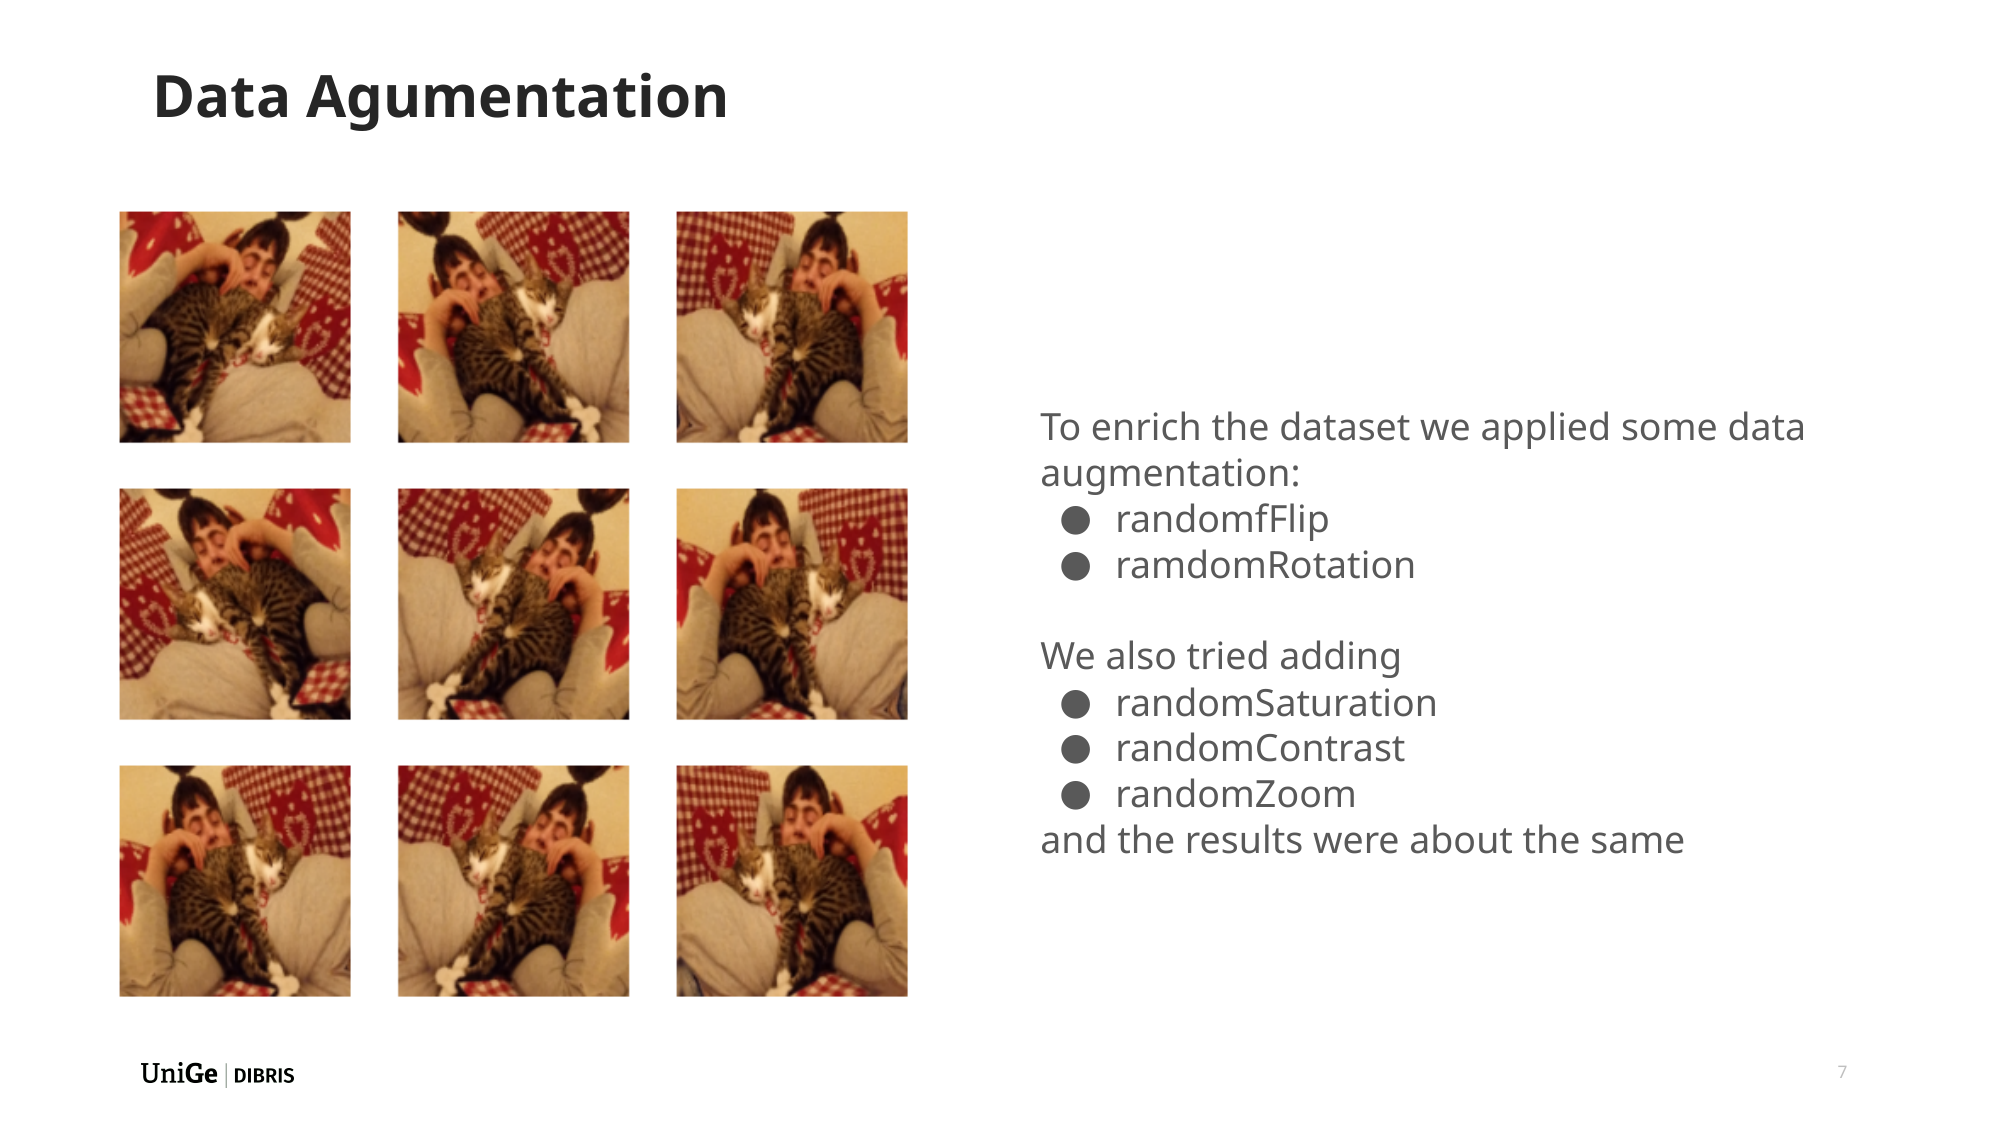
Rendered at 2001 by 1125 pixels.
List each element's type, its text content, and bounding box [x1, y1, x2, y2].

picture [141, 1062, 294, 1088]
slide_number 1 [1412, 1042, 1863, 1103]
title Data Agumentation [137, 59, 1863, 223]
list To enrich the dataset we applied some data augmentation: randomfFlip ramdomRotation We also tried adding randomSaturation randomContrast randomZoom and the results were about the same [1025, 299, 1888, 1014]
picture [112, 195, 925, 1014]
